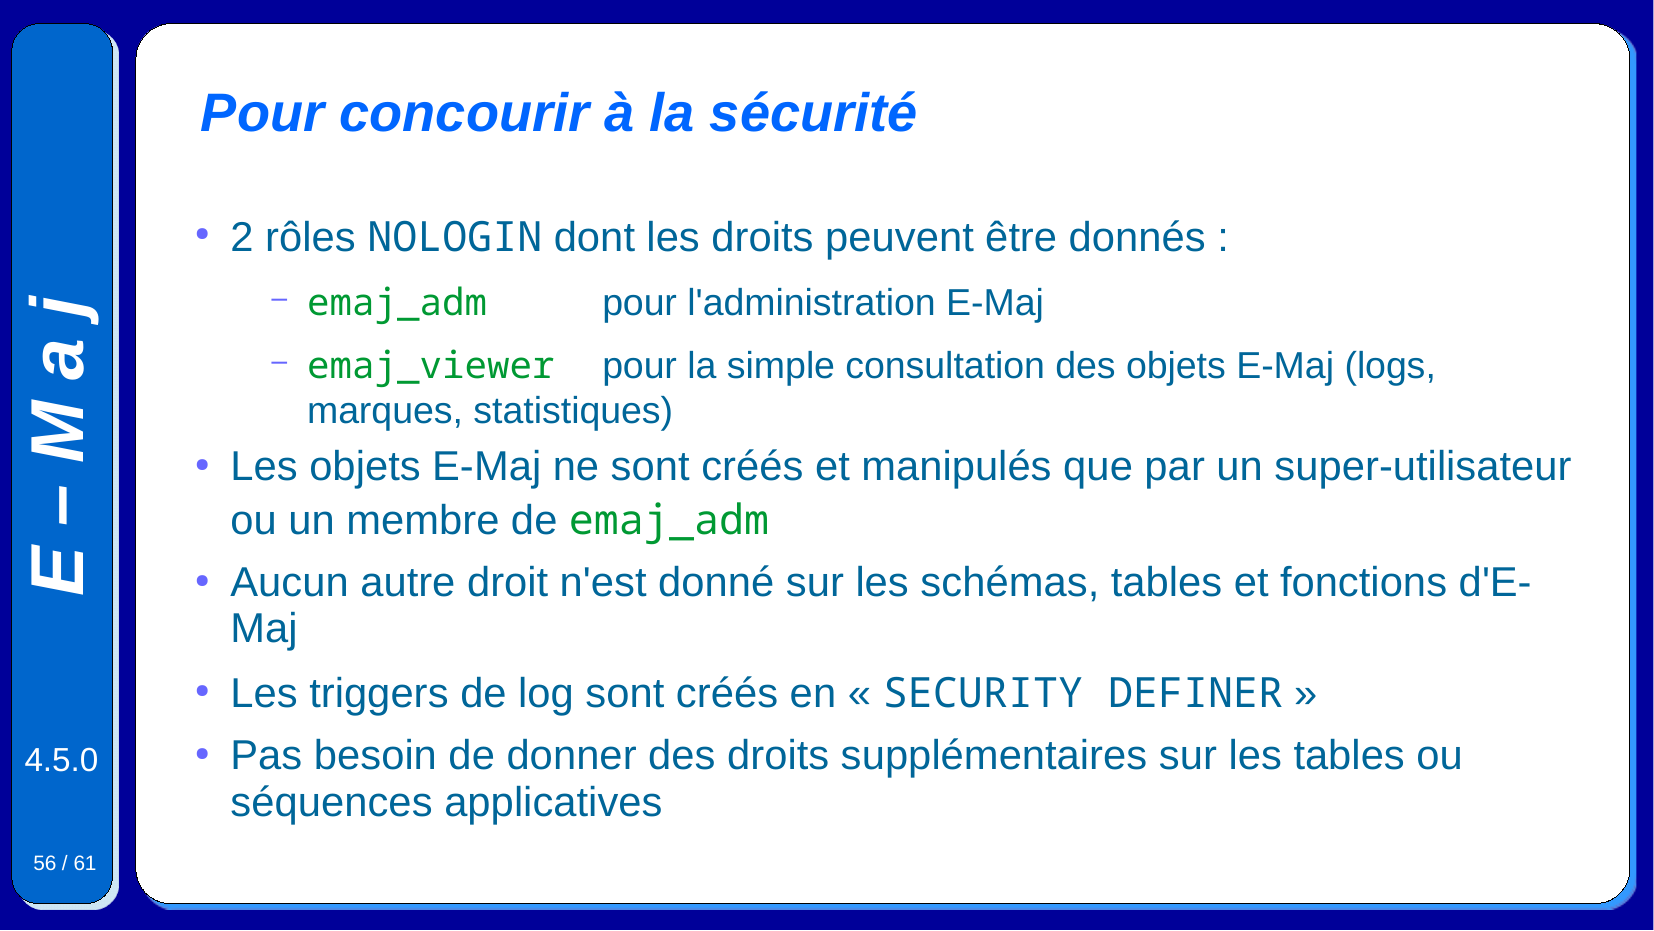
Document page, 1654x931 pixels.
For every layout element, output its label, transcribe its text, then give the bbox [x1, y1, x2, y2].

list 2 rôles NOLOGIN dont les droits peuvent être donnés : emaj_adm pour l'administration E-Maj emaj_viewer pour la simple consultation des objets E-Maj (logs, marques, statistiques) Les objets E-Maj ne sont créés et manipulés que par un super-utilisateur ou un membre de emaj_adm Aucun autre droit n'est donné sur les schémas, tables et fonctions d'E-Maj Les triggers de log sont créés en « SECURITY DEFINER » Pas besoin de donner des droits supplémentaires sur les tables ou séquences applicatives [177, 206, 1587, 827]
title Pour concourir à la sécurité [200, 34, 1575, 191]
